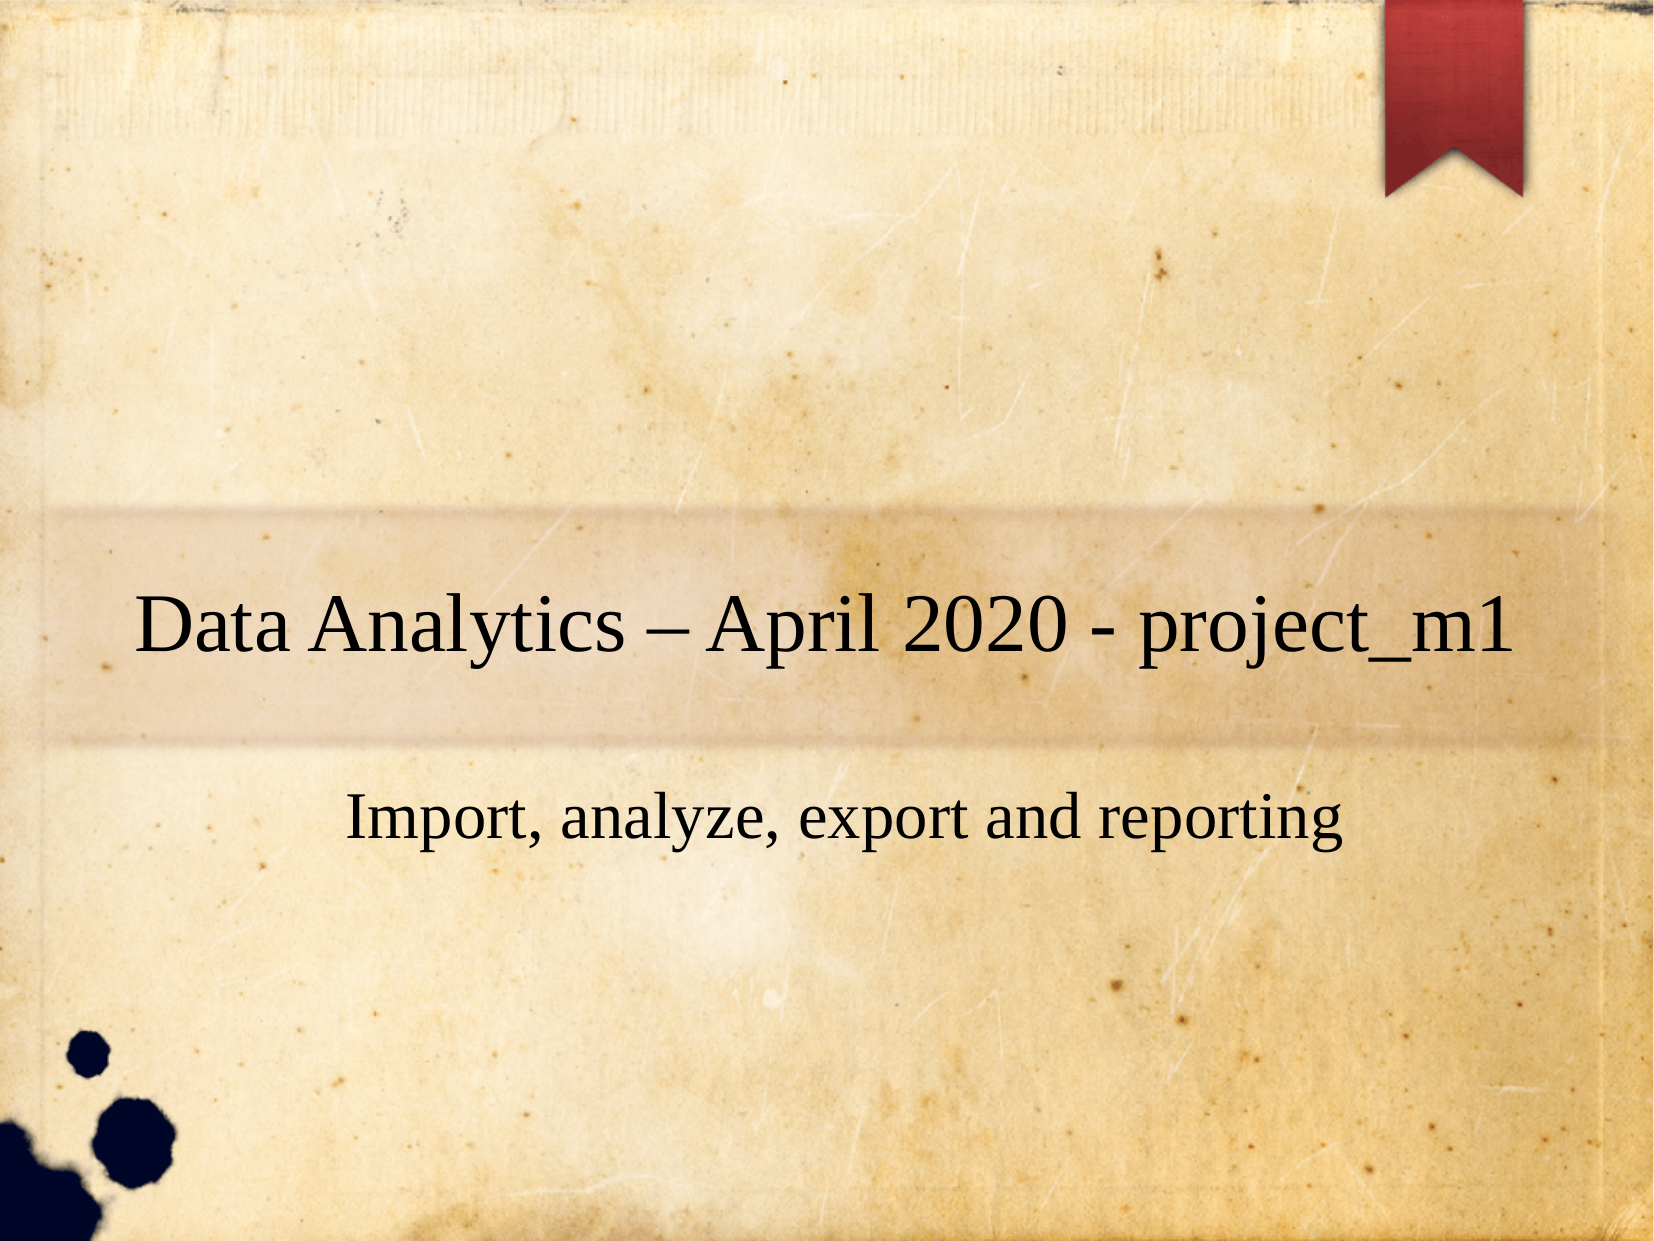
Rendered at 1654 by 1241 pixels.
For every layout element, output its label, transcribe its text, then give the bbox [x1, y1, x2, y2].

list Import, analyze, export and reporting [82, 779, 1538, 1205]
title Data Analytics – April 2020 - project_m1 [82, 519, 1571, 727]
picture [0, 0, 1654, 1241]
